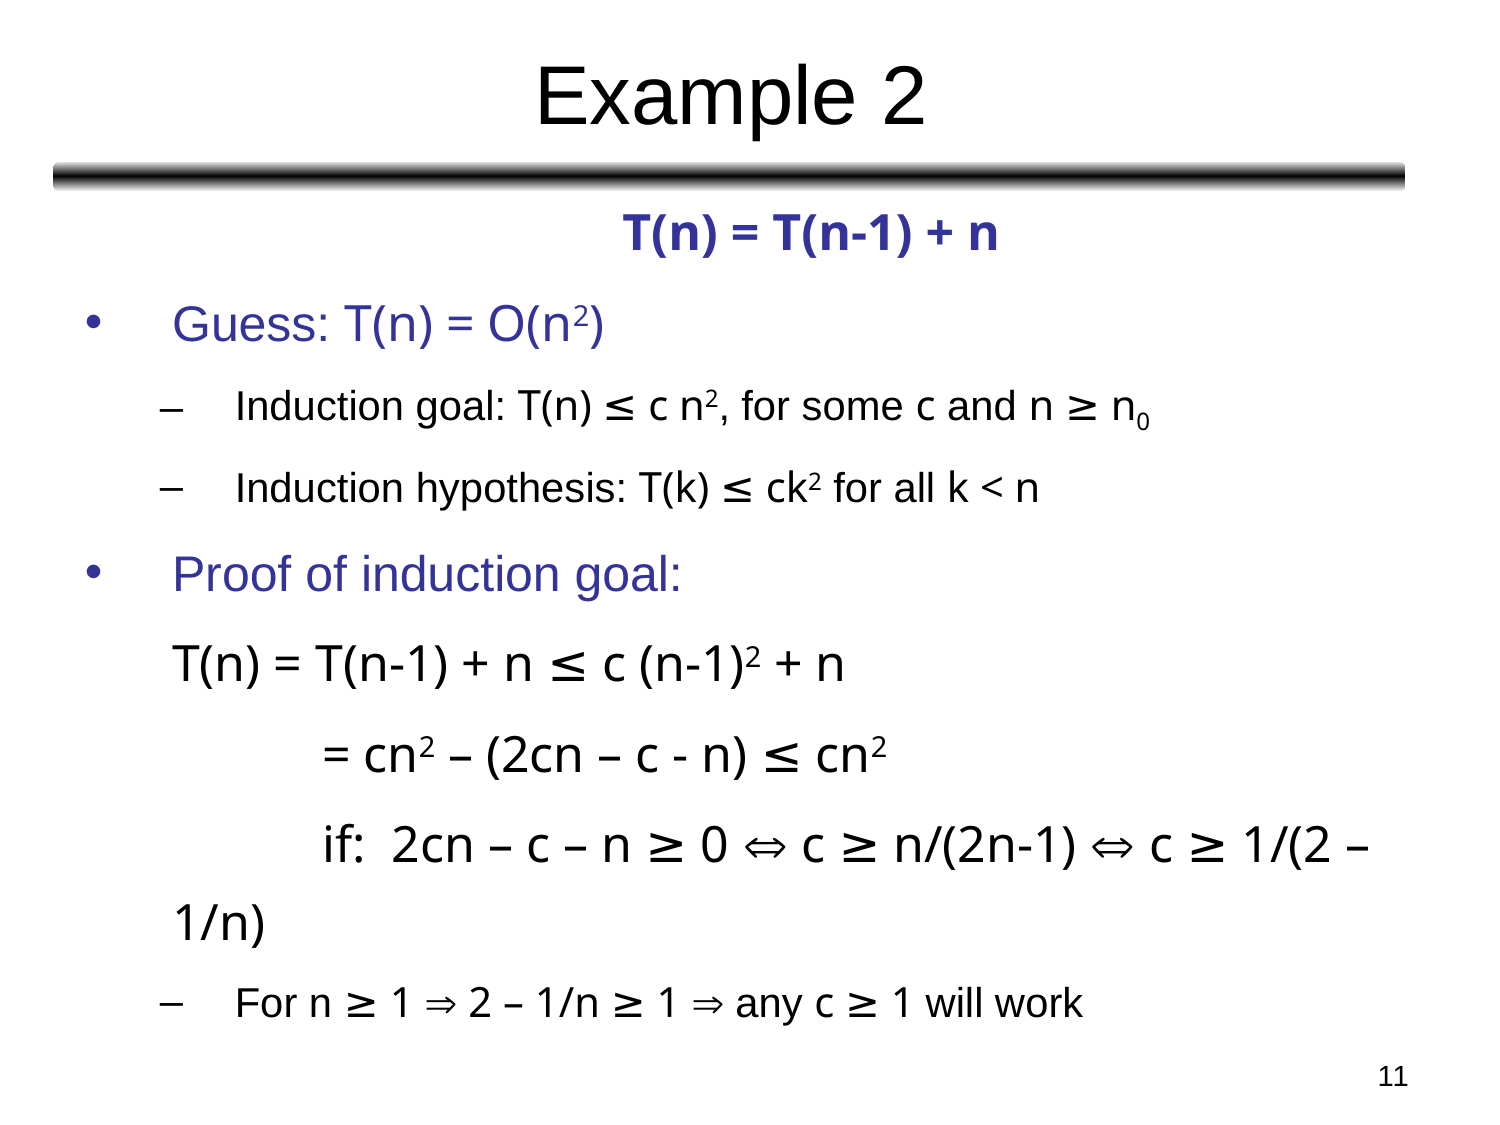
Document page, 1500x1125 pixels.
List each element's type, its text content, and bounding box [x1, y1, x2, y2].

list T(n) = T(n-1) + n Guess: T(n) = O(n2) Induction goal: T(n) ≤ c n2, for some c and n ≥ n0 Induction hypothesis: T(k) ≤ ck2 for all k < n Proof of induction goal: T(n) = T(n-1) + n ≤ c (n-1)2 + n = cn2 – (2cn – c - n) ≤ cn2 if: 2cn – c – n ≥ 0  c ≥ n/(2n-1)  c ≥ 1/(2 – 1/n) For n ≥ 1  2 – 1/n ≥ 1  any c ≥ 1 will work [70, 174, 1463, 1056]
title Example 2 [55, 16, 1406, 166]
